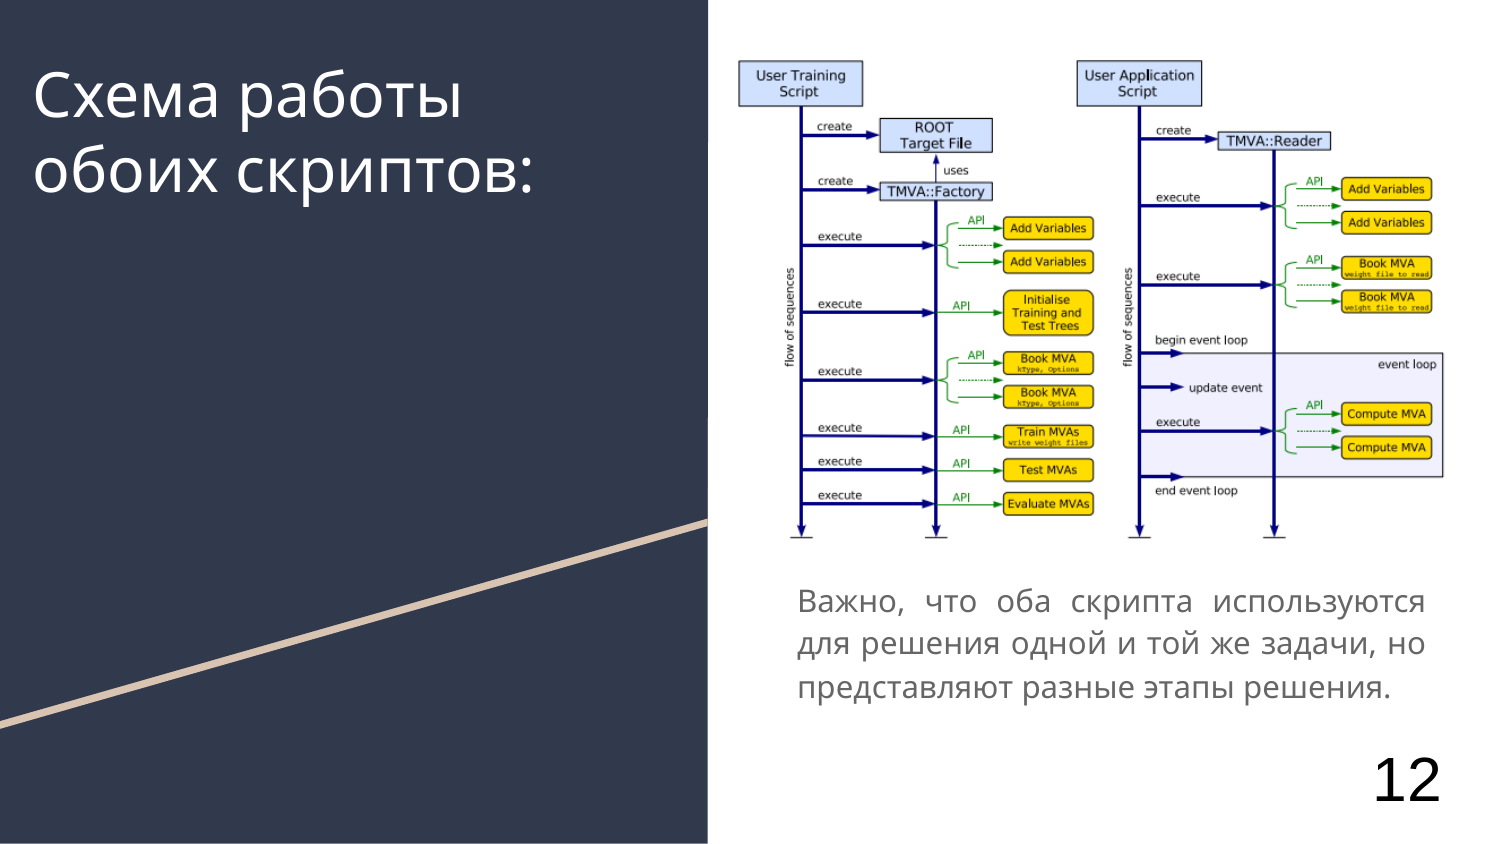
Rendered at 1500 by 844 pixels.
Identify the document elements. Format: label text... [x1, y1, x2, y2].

title 12 [1357, 723, 1500, 844]
picture [717, 33, 1500, 561]
title Схема работы обоих скриптов: [17, 40, 600, 452]
list Важно, что оба скрипта используются для решения одной и той же задачи, но представляют разные этапы решения. [782, 561, 1442, 844]
